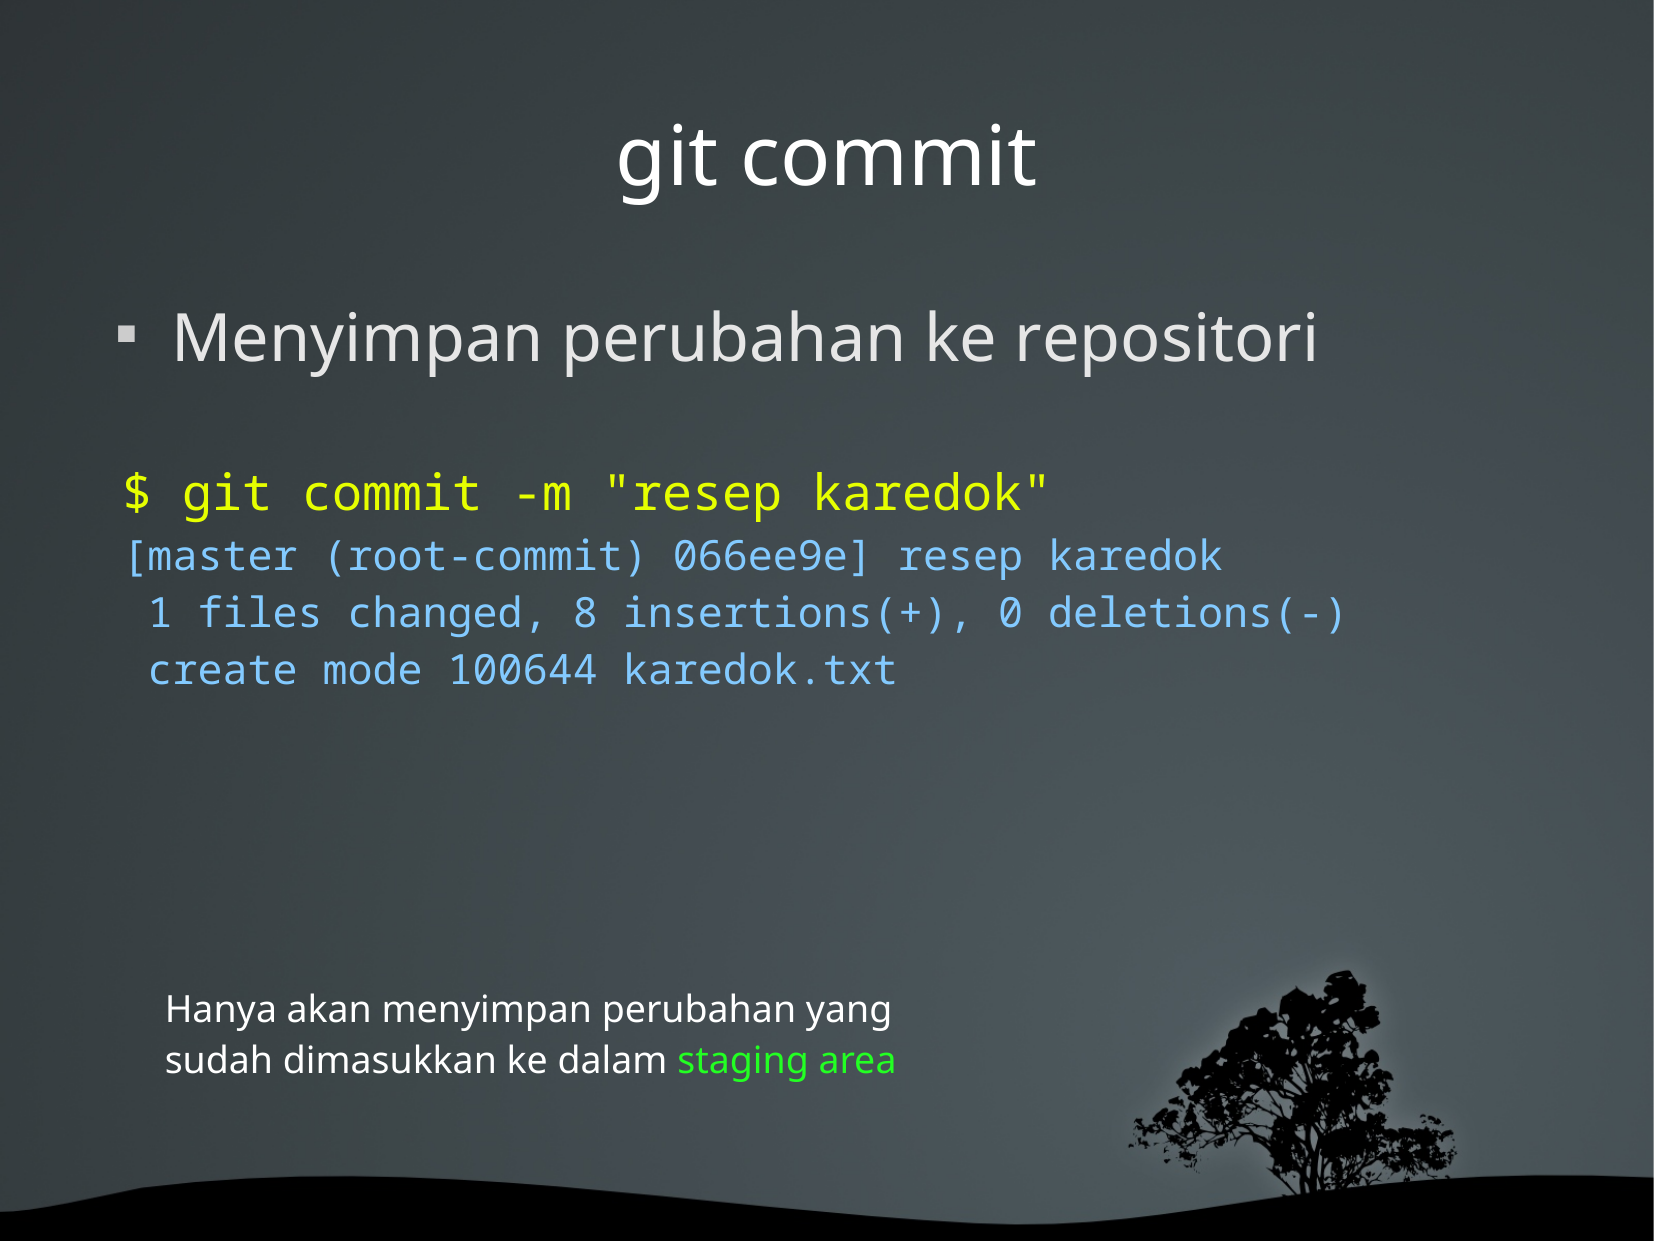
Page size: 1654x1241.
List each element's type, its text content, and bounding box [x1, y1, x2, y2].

text_box Hanya akan menyimpan perubahan yang sudah dimasukkan ke dalam staging area [150, 975, 913, 1103]
list Menyimpan perubahan ke repositori [82, 290, 1571, 1109]
title git commit [82, 49, 1571, 257]
picture [0, 0, 1654, 1241]
